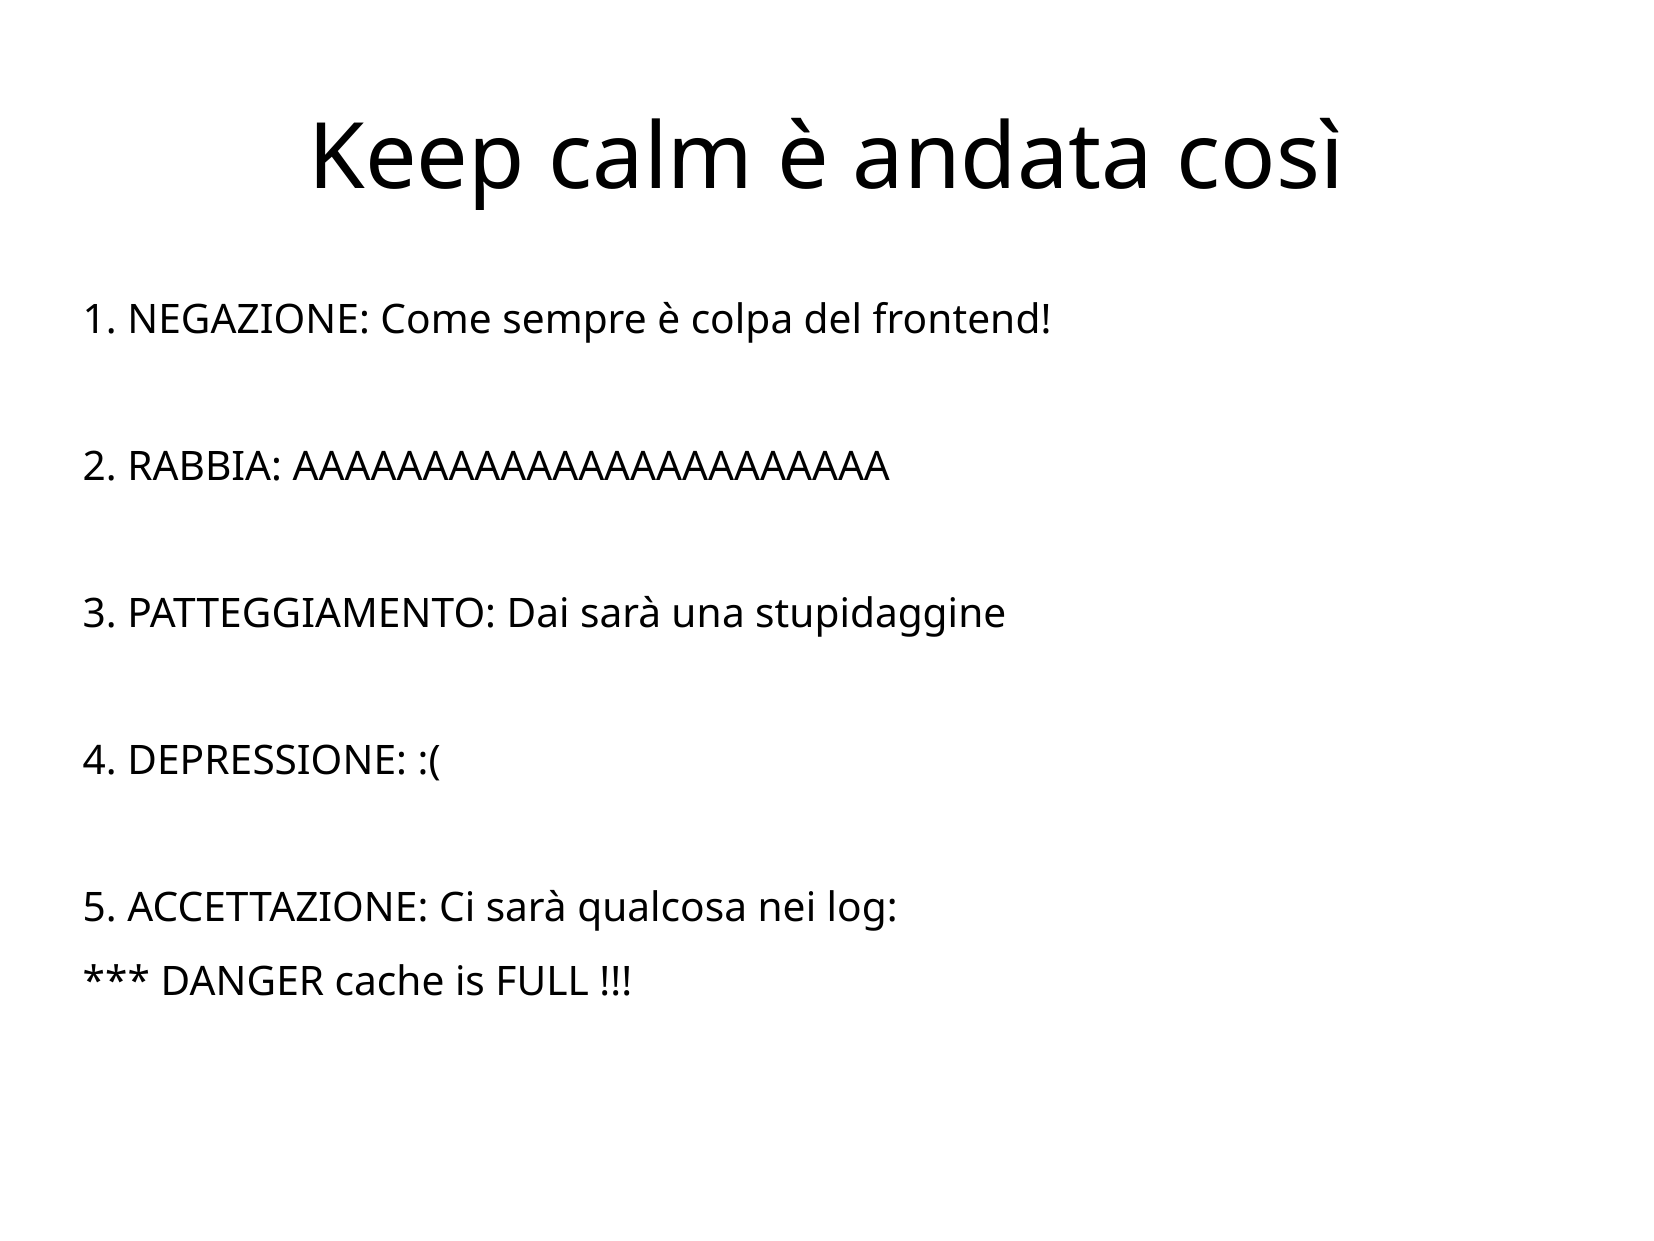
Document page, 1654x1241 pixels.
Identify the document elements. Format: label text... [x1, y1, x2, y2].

title Keep calm è andata così [82, 49, 1571, 257]
list 1. NEGAZIONE: Come sempre è colpa del frontend! 2. RABBIA: AAAAAAAAAAAAAAAAAAAAAAA 3. PATTEGGIAMENTO: Dai sarà una stupidaggine 4. DEPRESSIONE: :( 5. ACCETTAZIONE: Ci sarà qualcosa nei log: *** DANGER cache is FULL !!! [82, 290, 1571, 1010]
